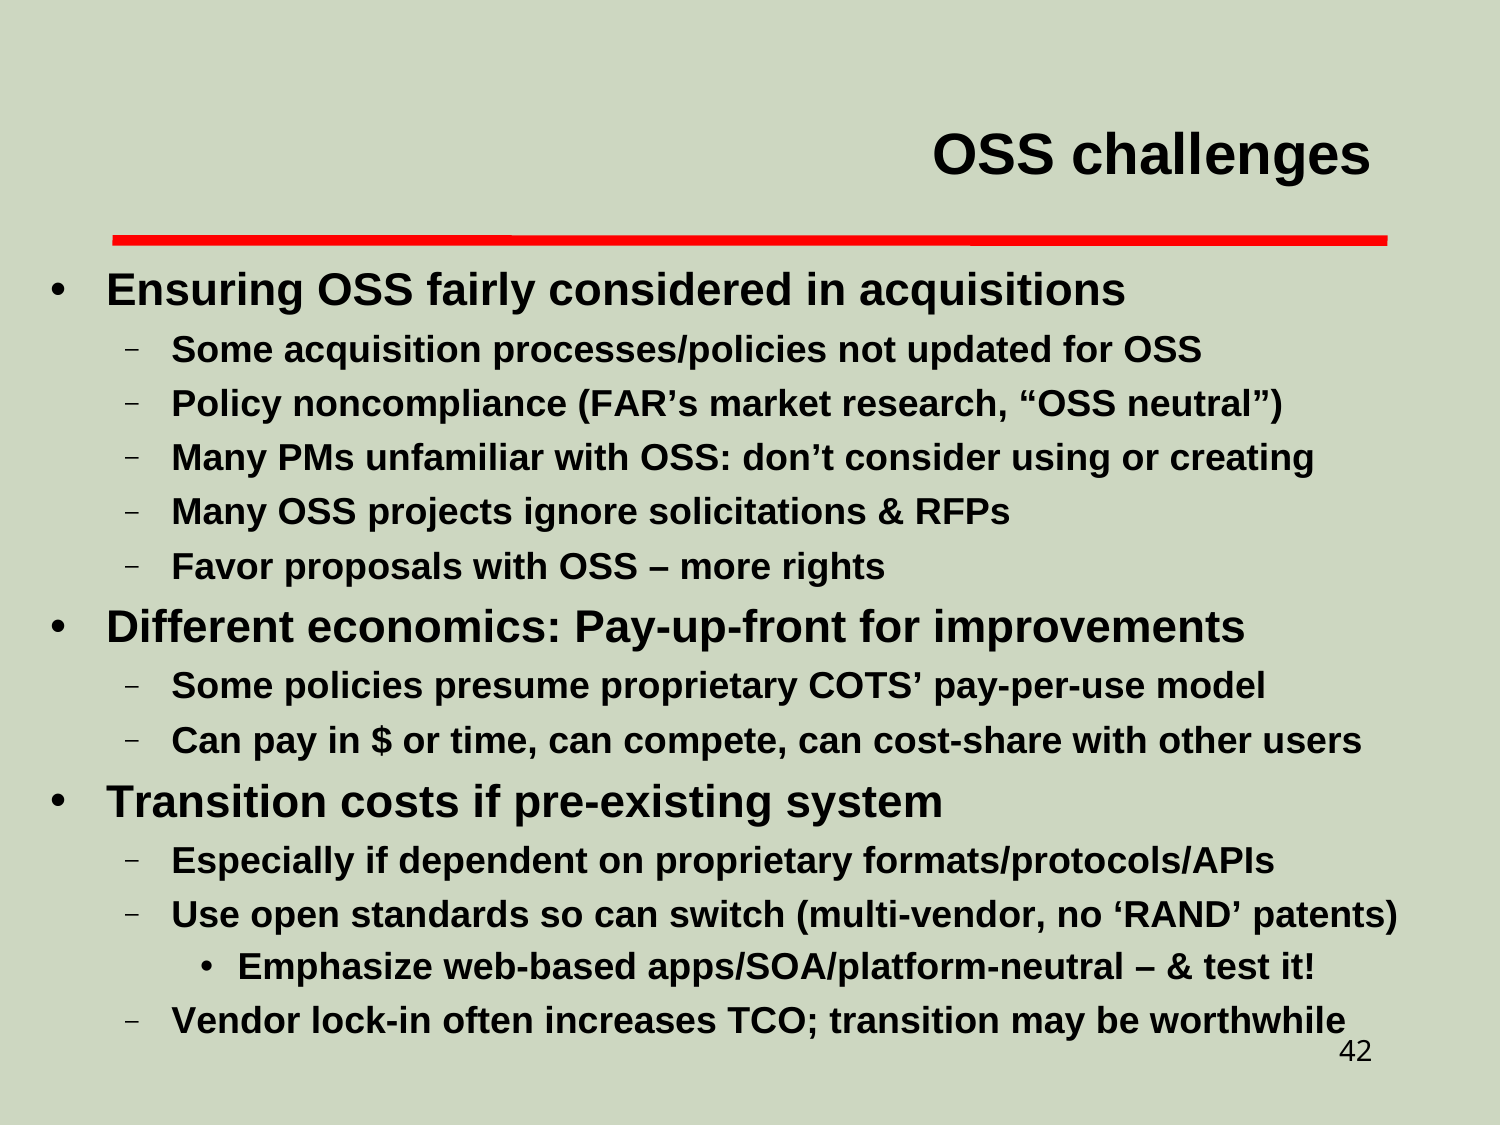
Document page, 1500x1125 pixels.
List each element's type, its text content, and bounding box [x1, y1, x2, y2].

list Ensuring OSS fairly considered in acquisitions Some acquisition processes/policies not updated for OSS Policy noncompliance (FAR’s market research, “OSS neutral”) Many PMs unfamiliar with OSS: don’t consider using or creating Many OSS projects ignore solicitations & RFPs Favor proposals with OSS – more rights Different economics: Pay-up-front for improvements Some policies presume proprietary COTS’ pay-per-use model Can pay in $ or time, can compete, can cost-share with other users Transition costs if pre-existing system Especially if dependent on proprietary formats/protocols/APIs Use open standards so can switch (multi-vendor, no ‘RAND’ patents) Emphasize web-based apps/SOA/platform-neutral – & test it! Vendor lock-in often increases TCO; transition may be worthwhile [49, 265, 1435, 1045]
title OSS challenges [337, 85, 1388, 224]
